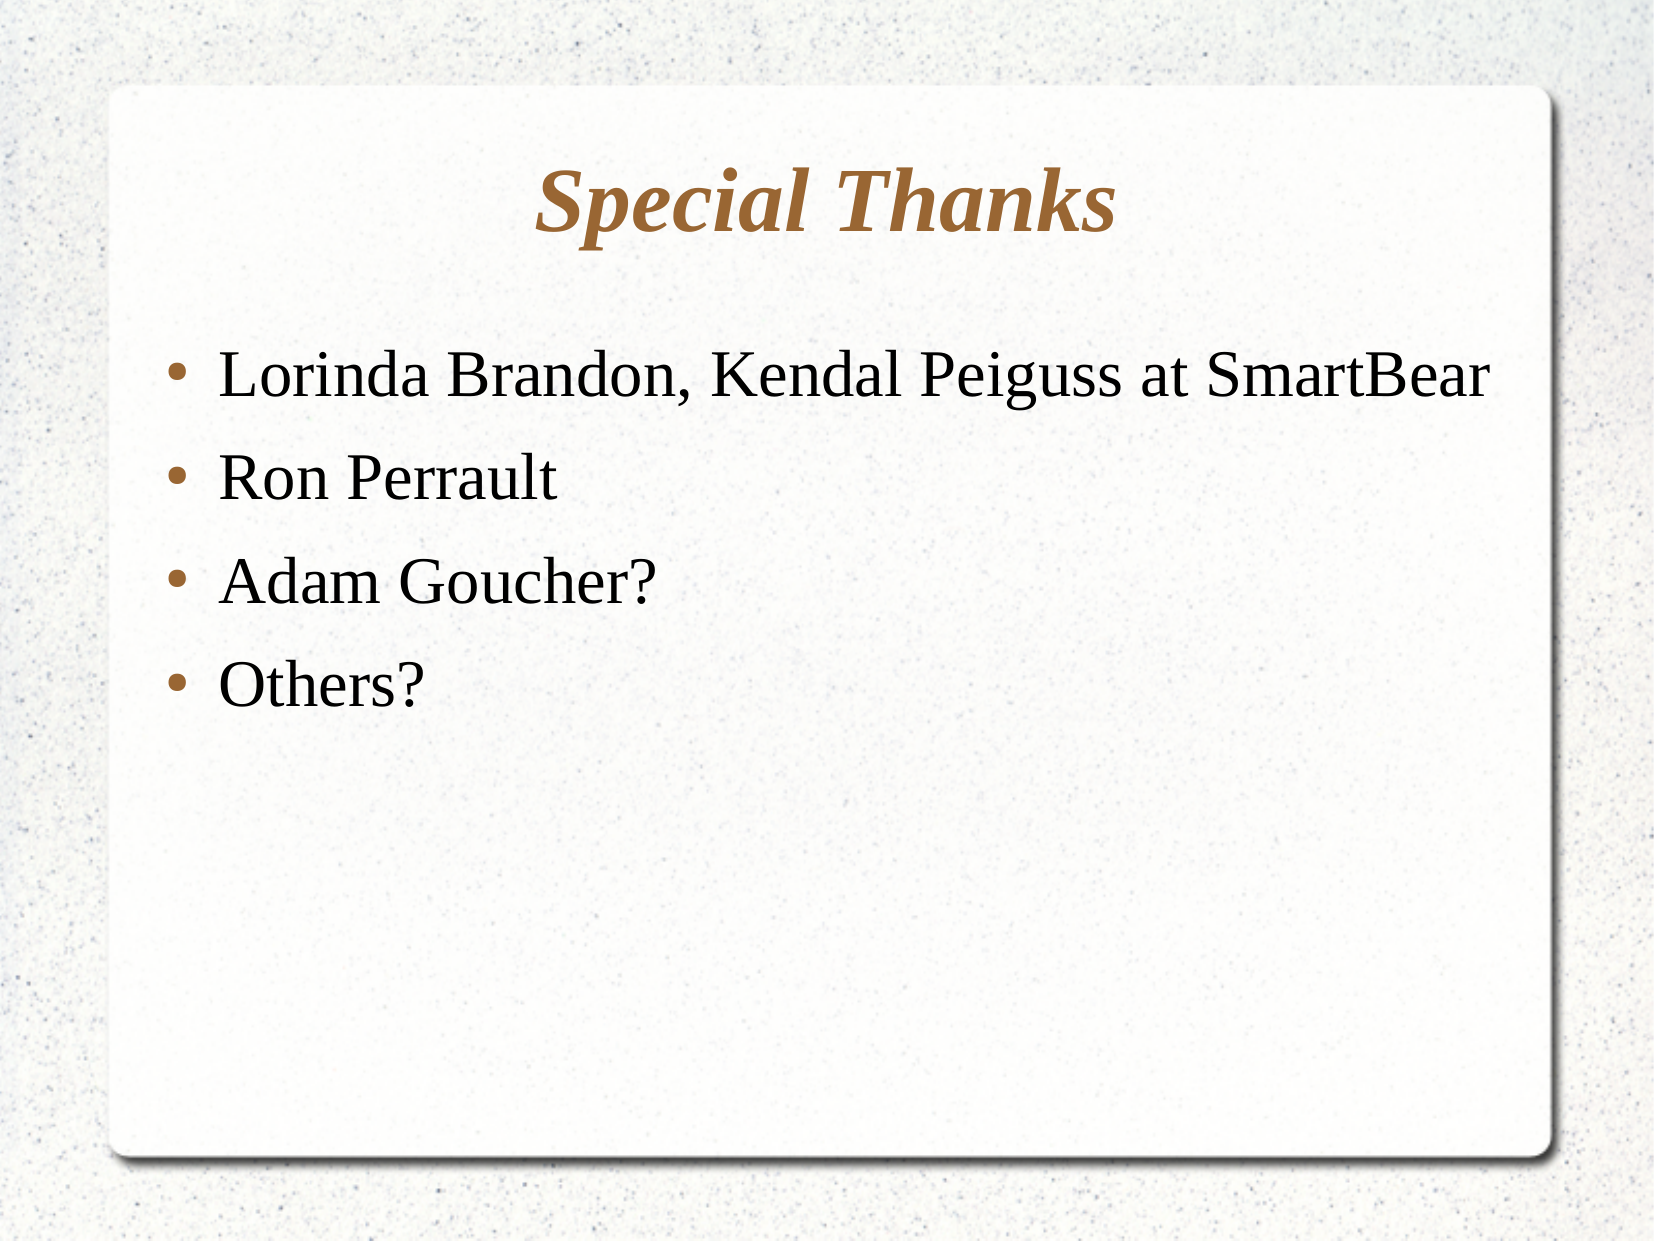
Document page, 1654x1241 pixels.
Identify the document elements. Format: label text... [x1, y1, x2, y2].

list Lorinda Brandon, Kendal Peiguss at SmartBear Ron Perrault Adam Goucher? Others? [147, 336, 1506, 987]
picture [0, 0, 1654, 1241]
title Special Thanks [118, 96, 1536, 304]
